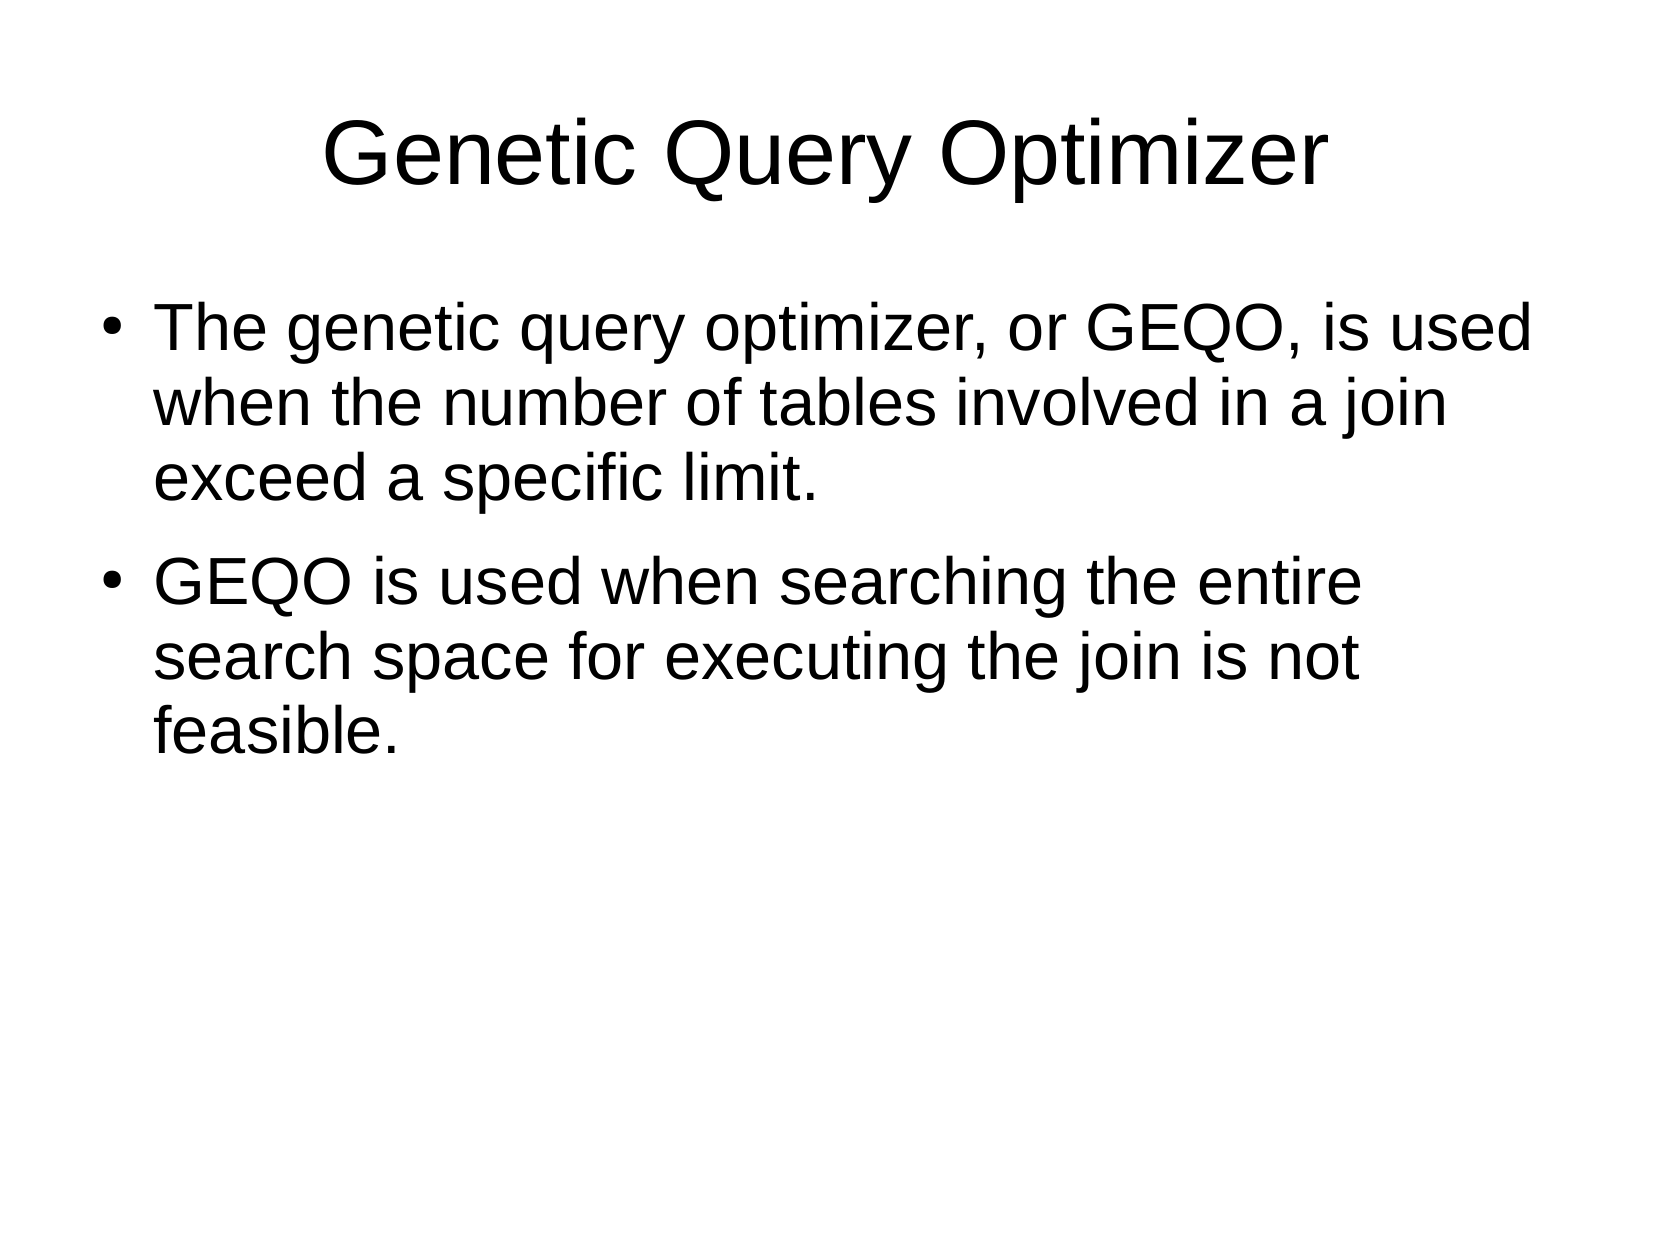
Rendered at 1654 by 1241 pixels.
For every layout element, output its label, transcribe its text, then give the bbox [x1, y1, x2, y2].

list The genetic query optimizer, or GEQO, is used when the number of tables involved in a join exceed a specific limit. GEQO is used when searching the entire search space for executing the join is not feasible. [82, 290, 1538, 1010]
title Genetic Query Optimizer [82, 49, 1571, 257]
